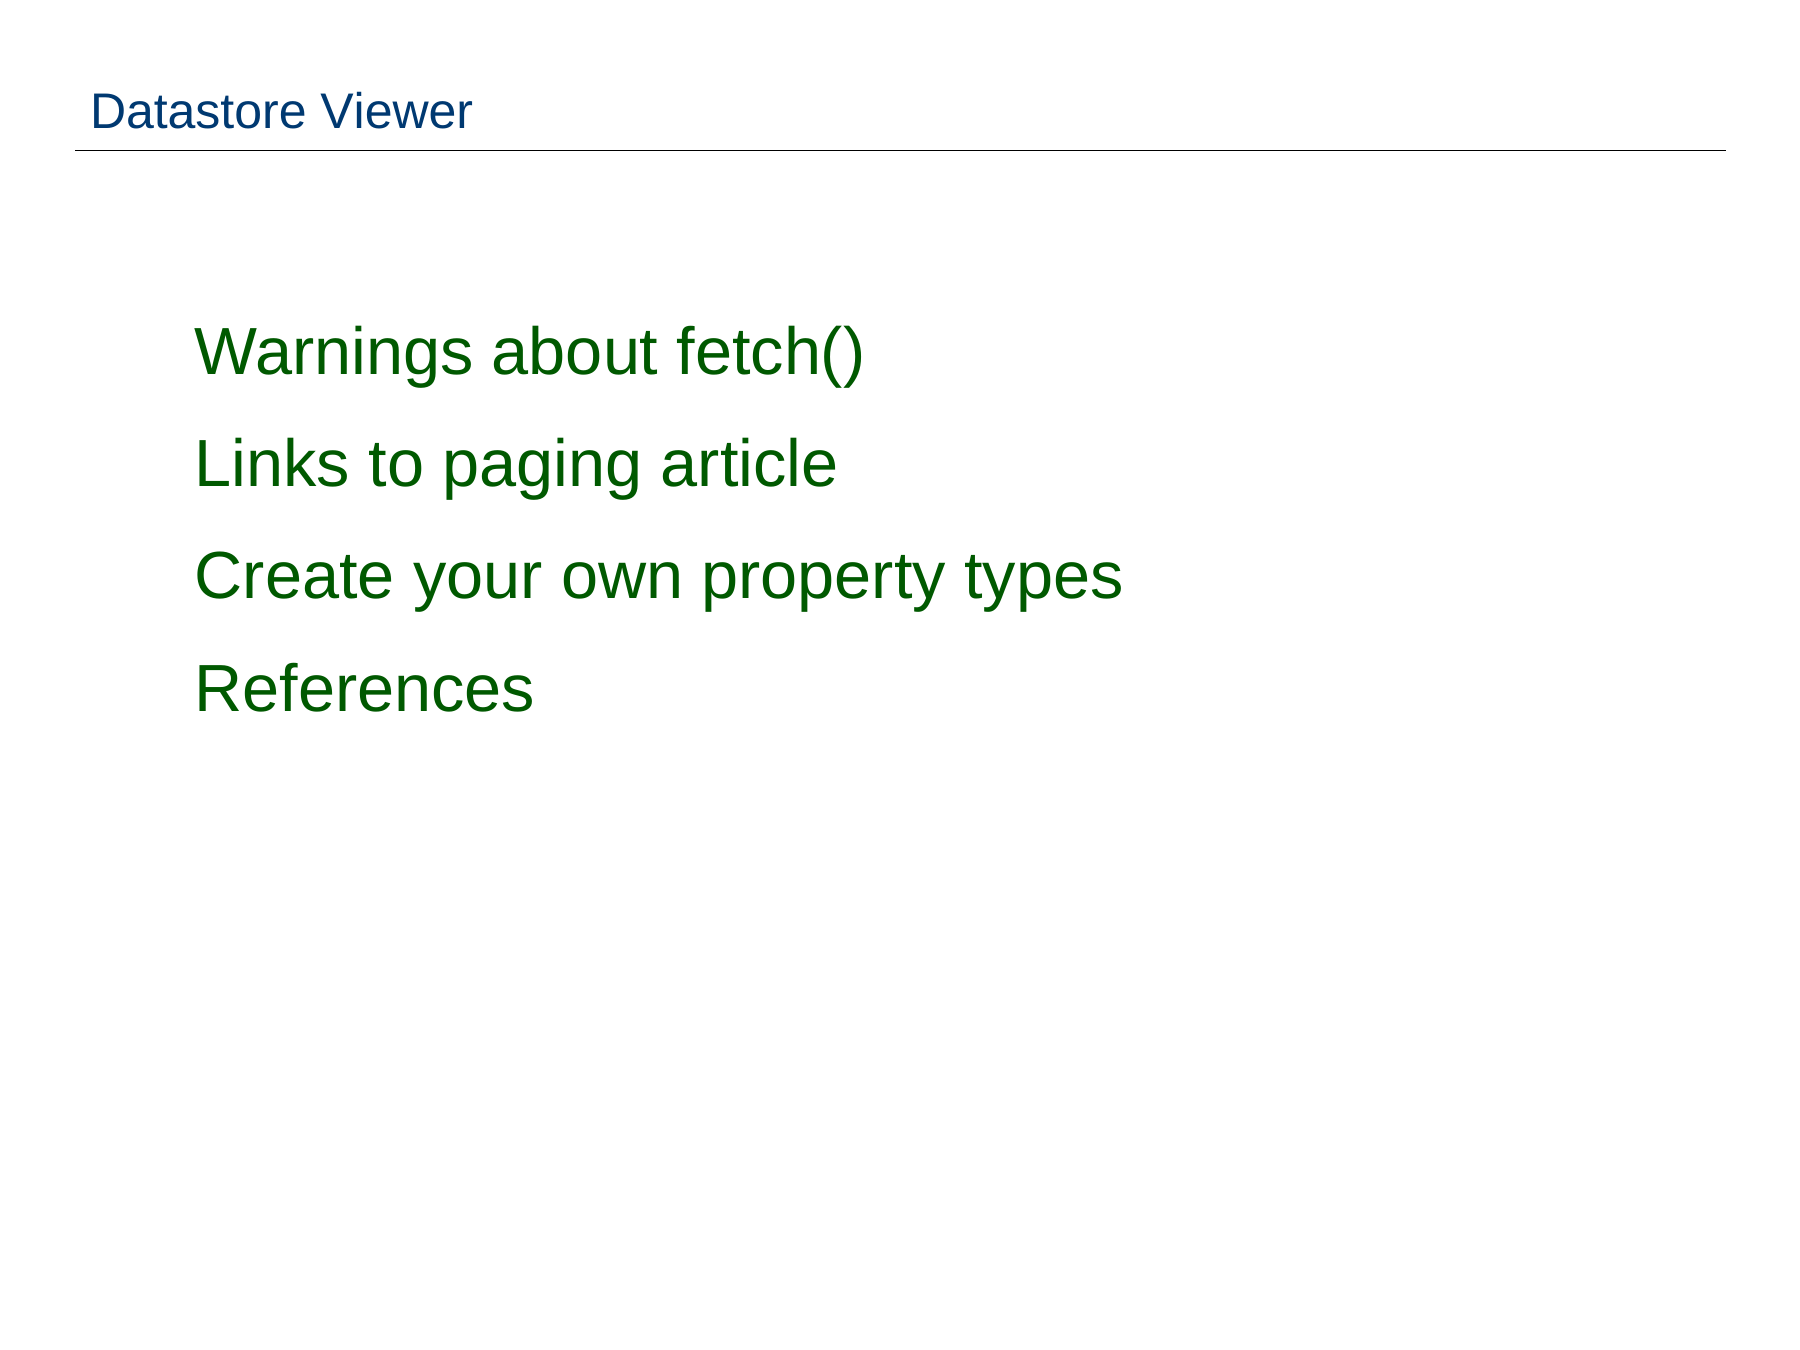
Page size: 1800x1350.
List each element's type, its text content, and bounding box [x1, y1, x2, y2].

title Datastore Viewer [90, 38, 1710, 147]
text_box Warnings about fetch() Links to paging article Create your own property types References [179, 269, 1800, 924]
